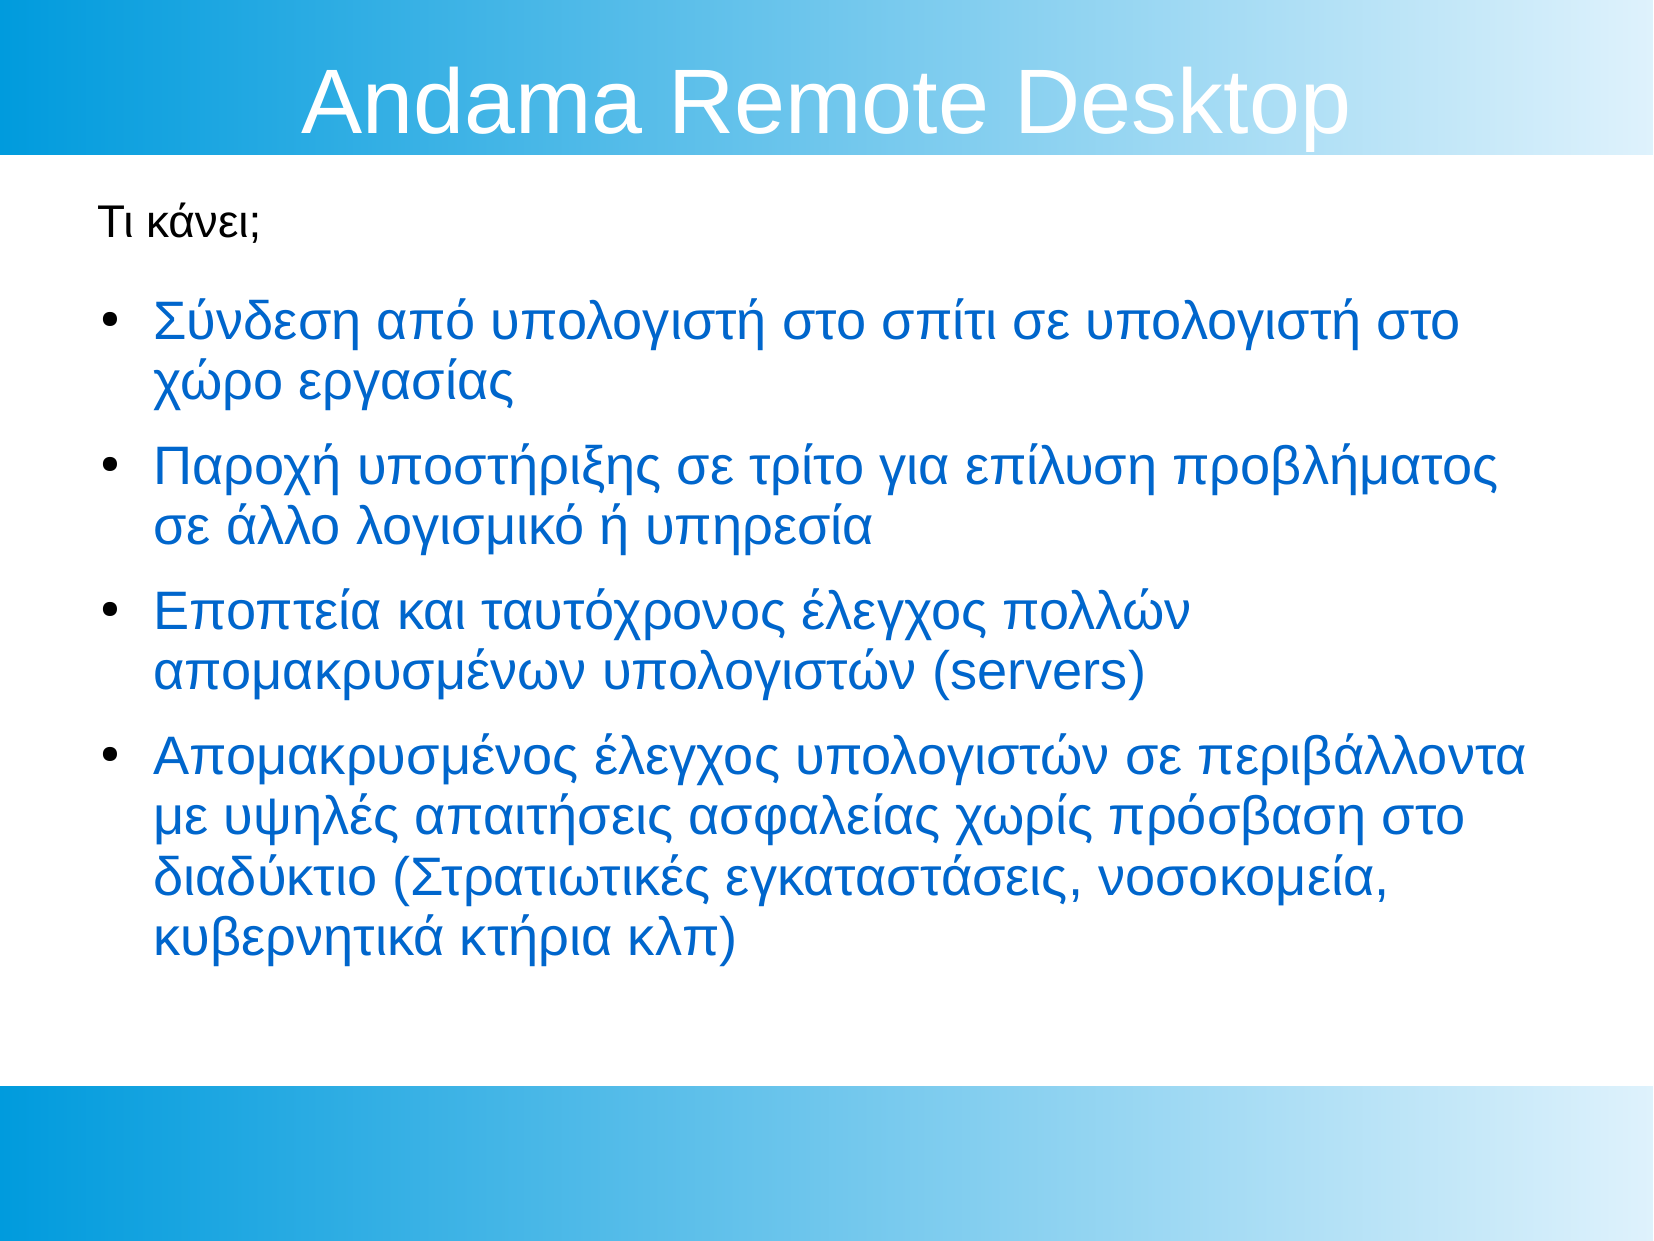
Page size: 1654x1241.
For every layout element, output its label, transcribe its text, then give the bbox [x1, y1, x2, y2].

list Σύνδεση από υπολογιστή στο σπίτι σε υπολογιστή στο χώρο εργασίας Παροχή υποστήριξης σε τρίτο για επίλυση προβλήματος σε άλλο λογισμικό ή υπηρεσία Εποπτεία και ταυτόχρονος έλεγχος πολλών απομακρυσμένων υπολογιστών (servers) Απομακρυσμένος έλεγχος υπολογιστών σε περιβάλλοντα με υψηλές απαιτήσεις ασφαλείας χωρίς πρόσβαση στο διαδύκτιο (Στρατιωτικές εγκαταστάσεις, νοσοκομεία, κυβερνητικά κτήρια κλπ) [82, 290, 1571, 1010]
text_box Τι κάνει; [82, 188, 488, 255]
title Andama Remote Desktop [82, 49, 1571, 155]
